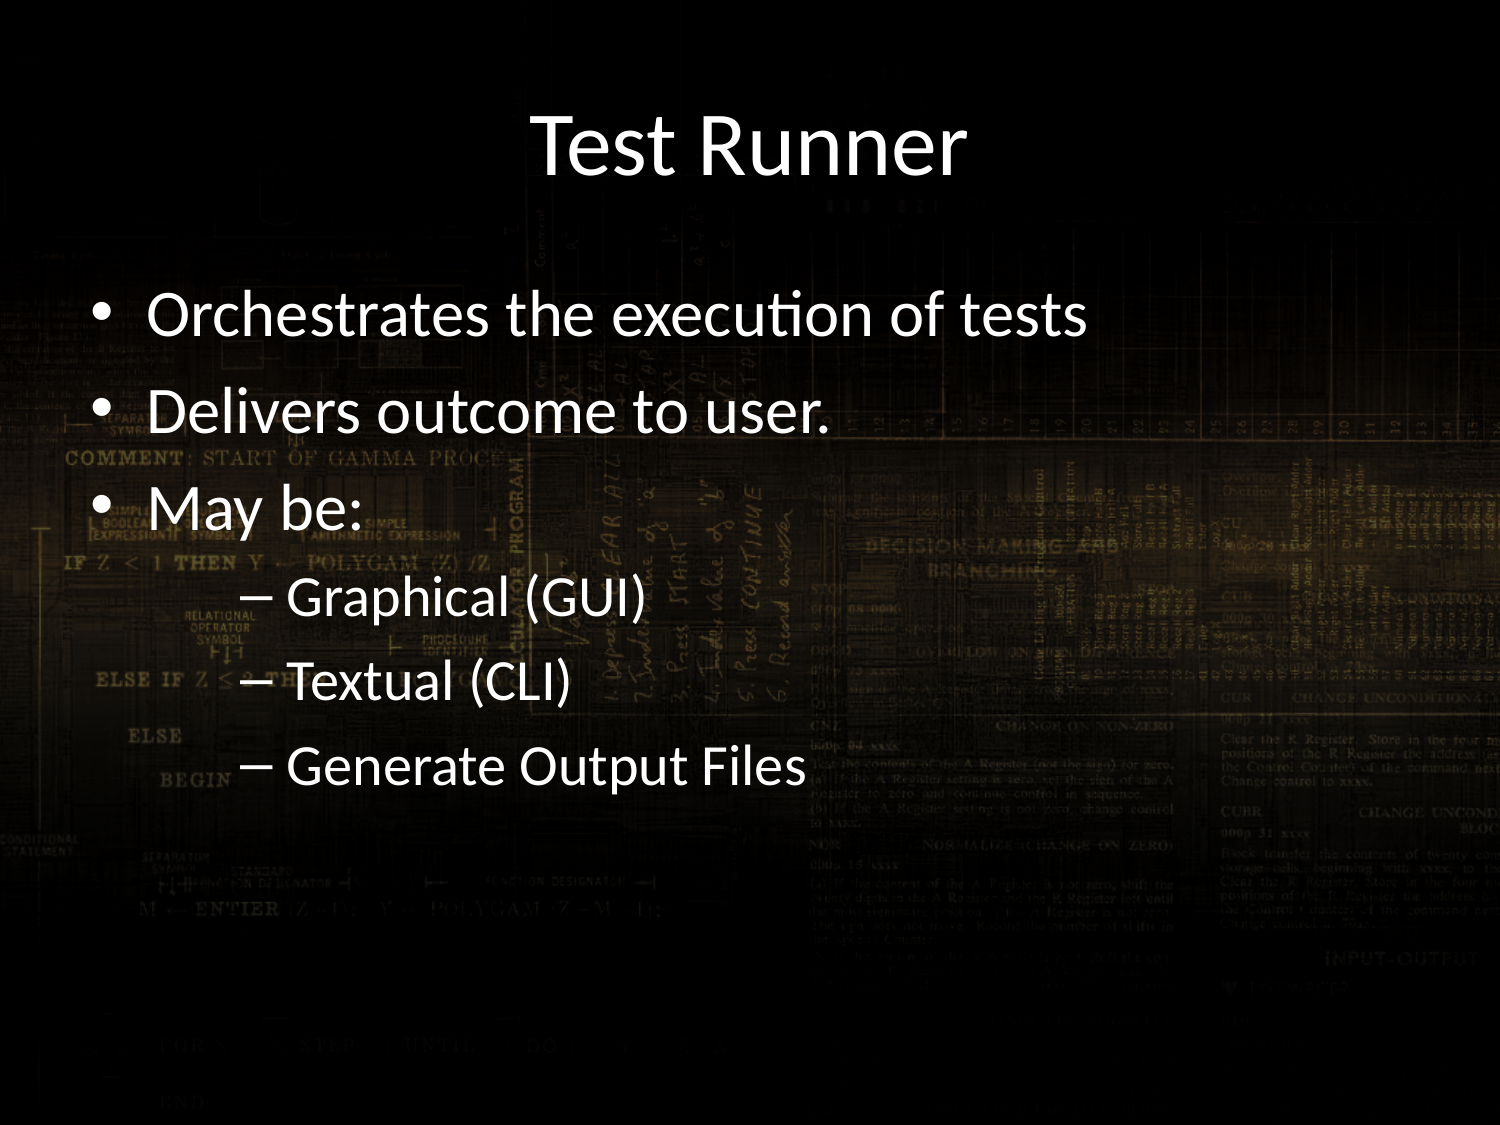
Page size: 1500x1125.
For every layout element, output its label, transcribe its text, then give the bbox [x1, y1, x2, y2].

title Test Runner [75, 45, 1426, 233]
list Orchestrates the execution of tests Delivers outcome to user. May be: Graphical (GUI) Textual (CLI) Generate Output Files [75, 262, 1426, 1005]
